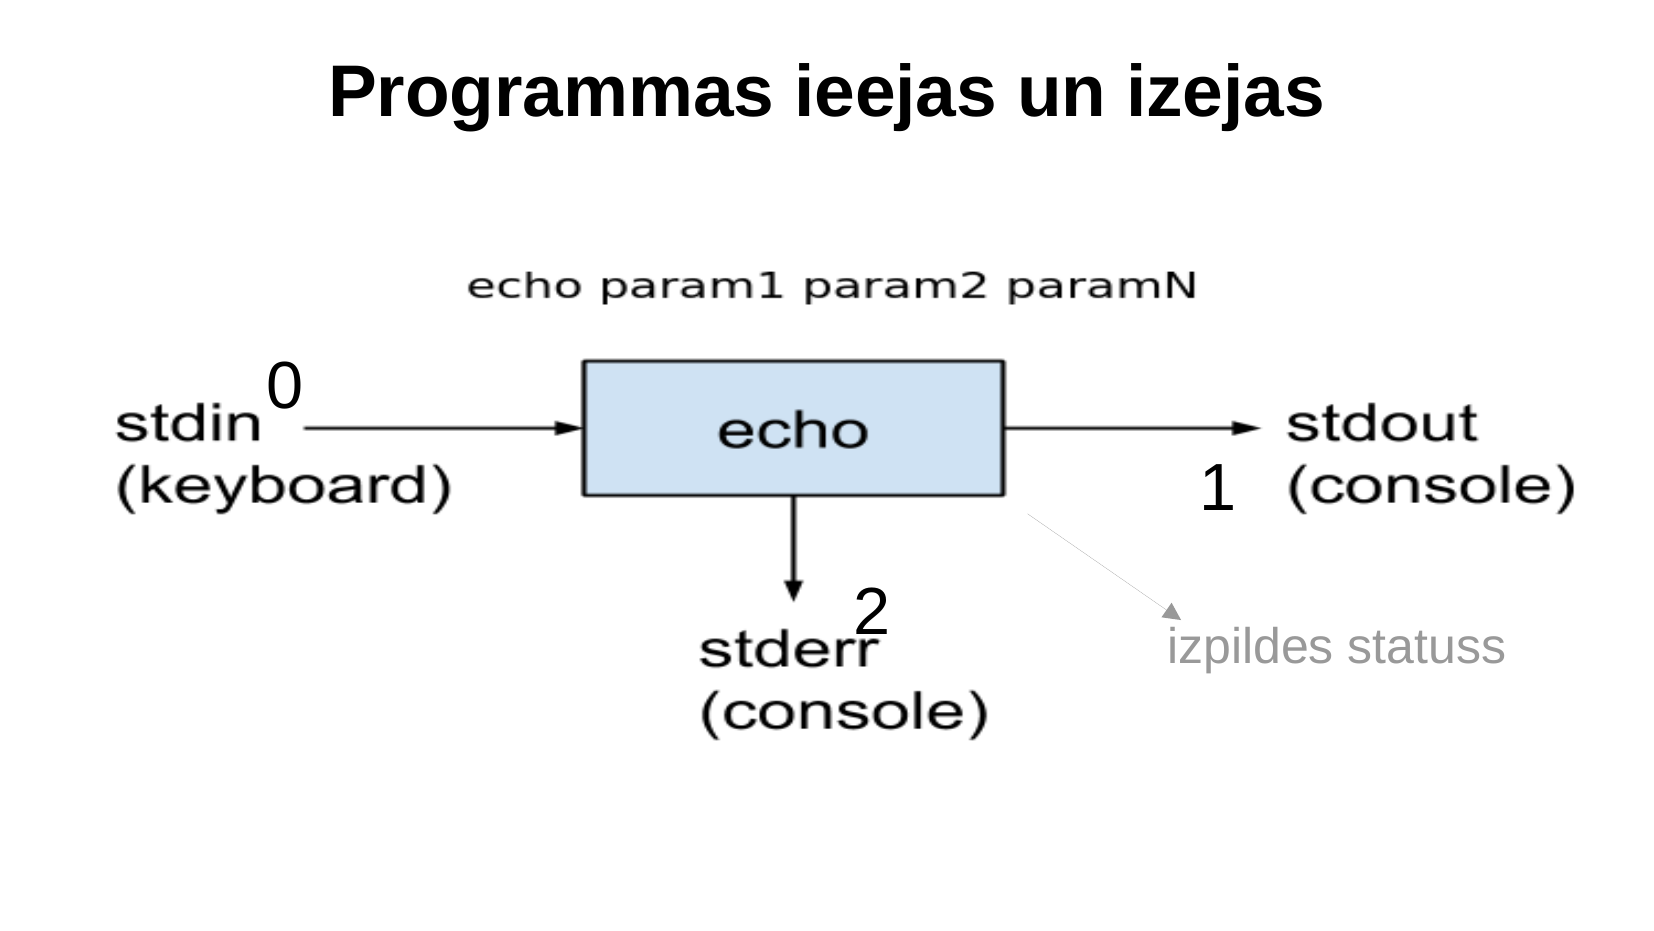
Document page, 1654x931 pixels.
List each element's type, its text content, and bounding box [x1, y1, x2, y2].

text_box 1 [1185, 442, 1252, 533]
text_box 0 [251, 340, 319, 430]
picture [94, 177, 1616, 770]
title Programmas ieejas un izejas [82, 50, 1571, 133]
text_box 2 [838, 566, 906, 665]
text_box izpildes statuss [1152, 611, 1544, 682]
